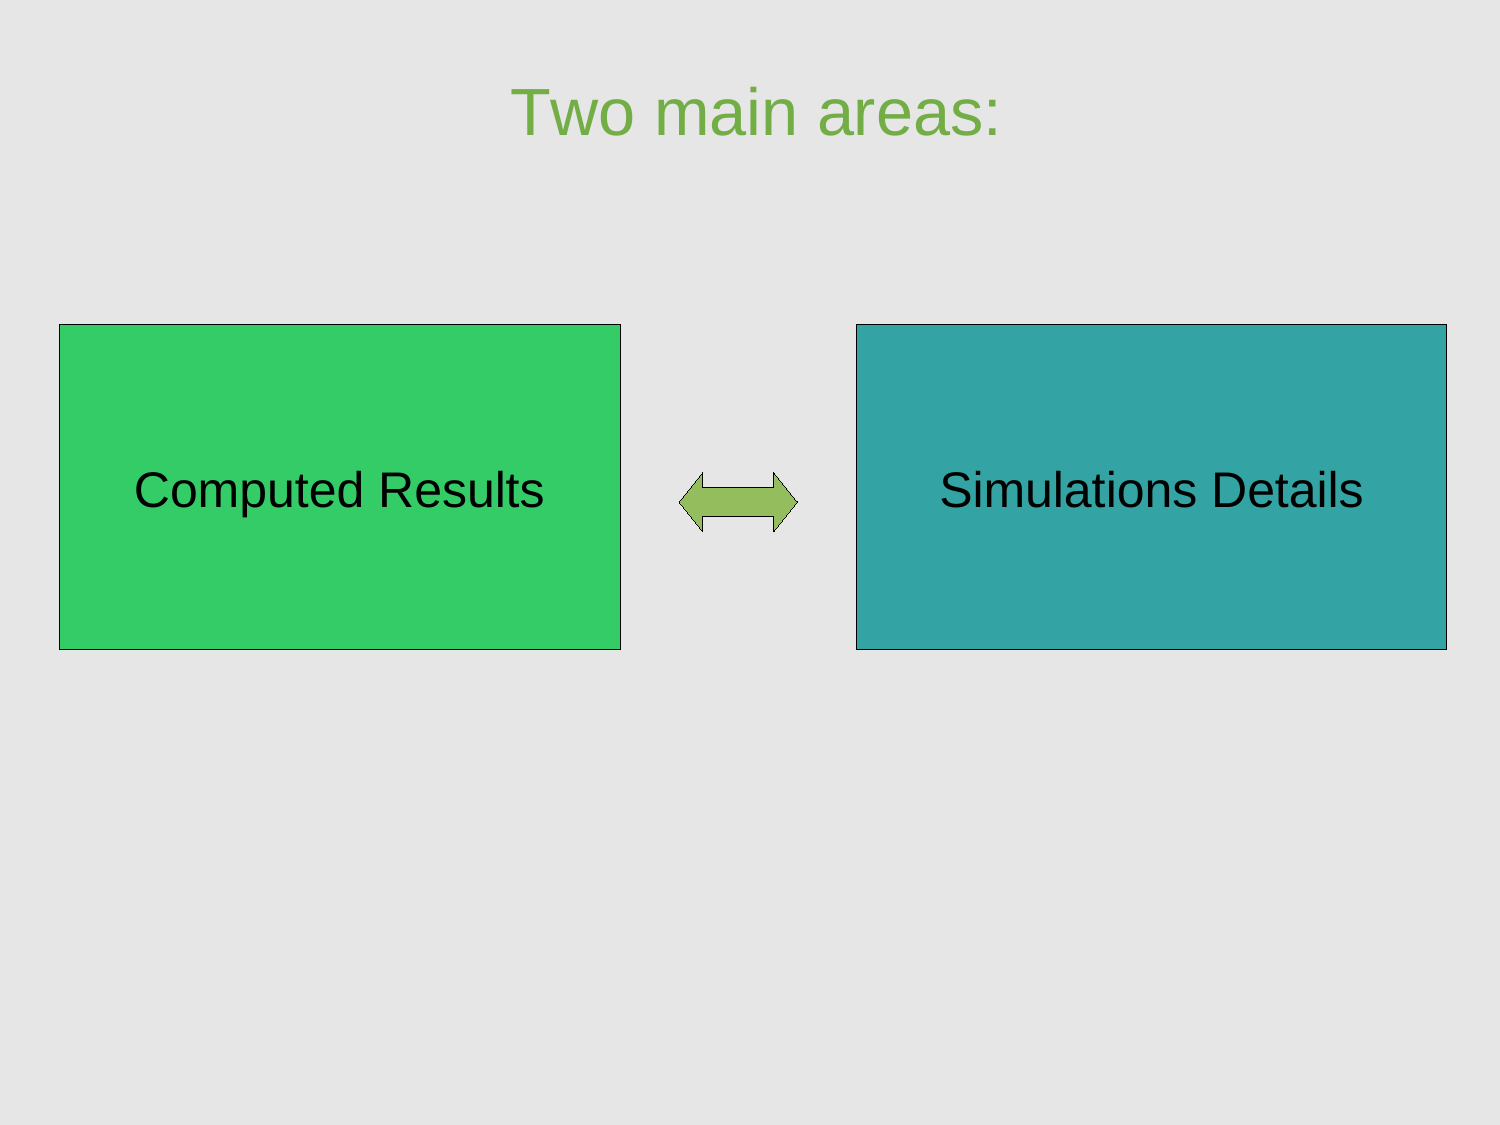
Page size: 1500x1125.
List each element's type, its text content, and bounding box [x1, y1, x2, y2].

text_box Computed Results [59, 324, 621, 650]
text_box [679, 472, 798, 532]
title Two main areas: [87, 50, 1426, 176]
text_box Simulations Details [856, 324, 1447, 650]
